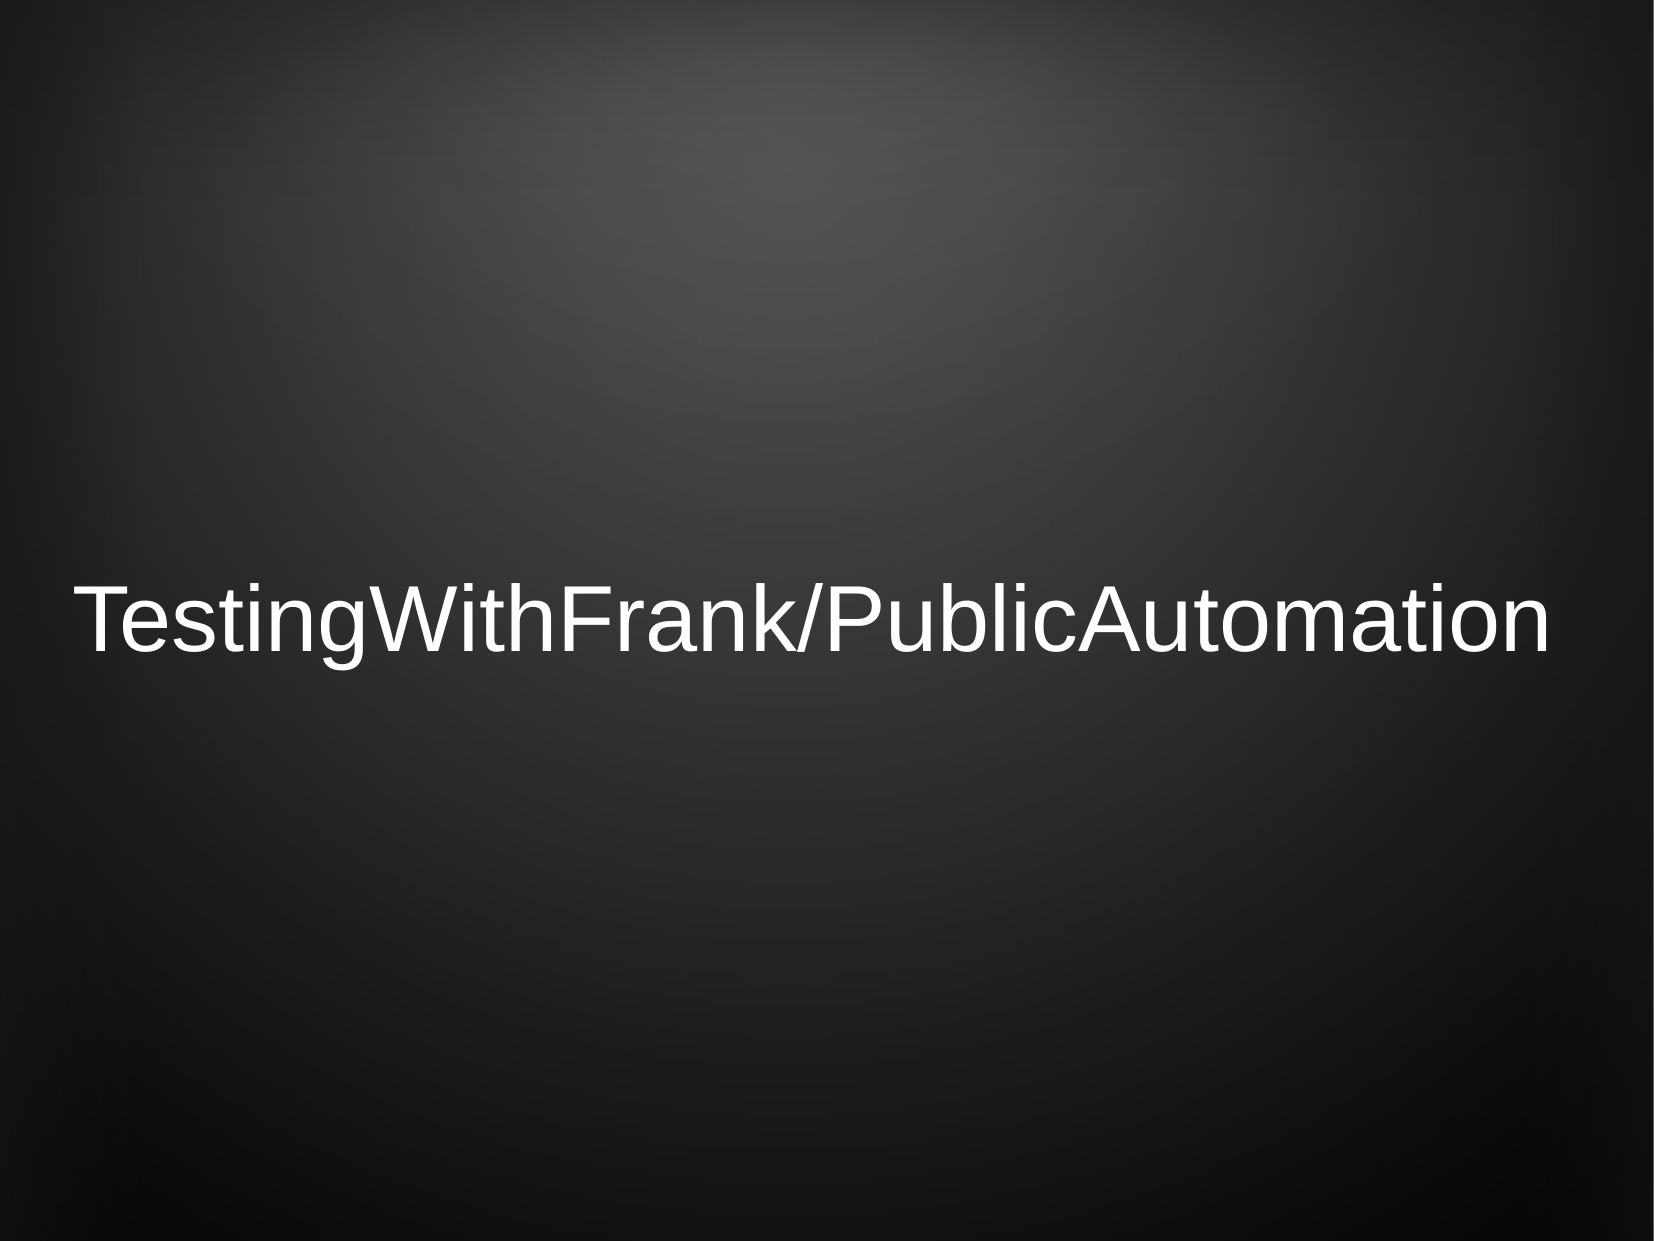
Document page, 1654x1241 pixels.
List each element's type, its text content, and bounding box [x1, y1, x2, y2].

picture [0, 0, 1654, 1241]
text_box TestingWithFrank/PublicAutomation [57, 559, 1582, 680]
